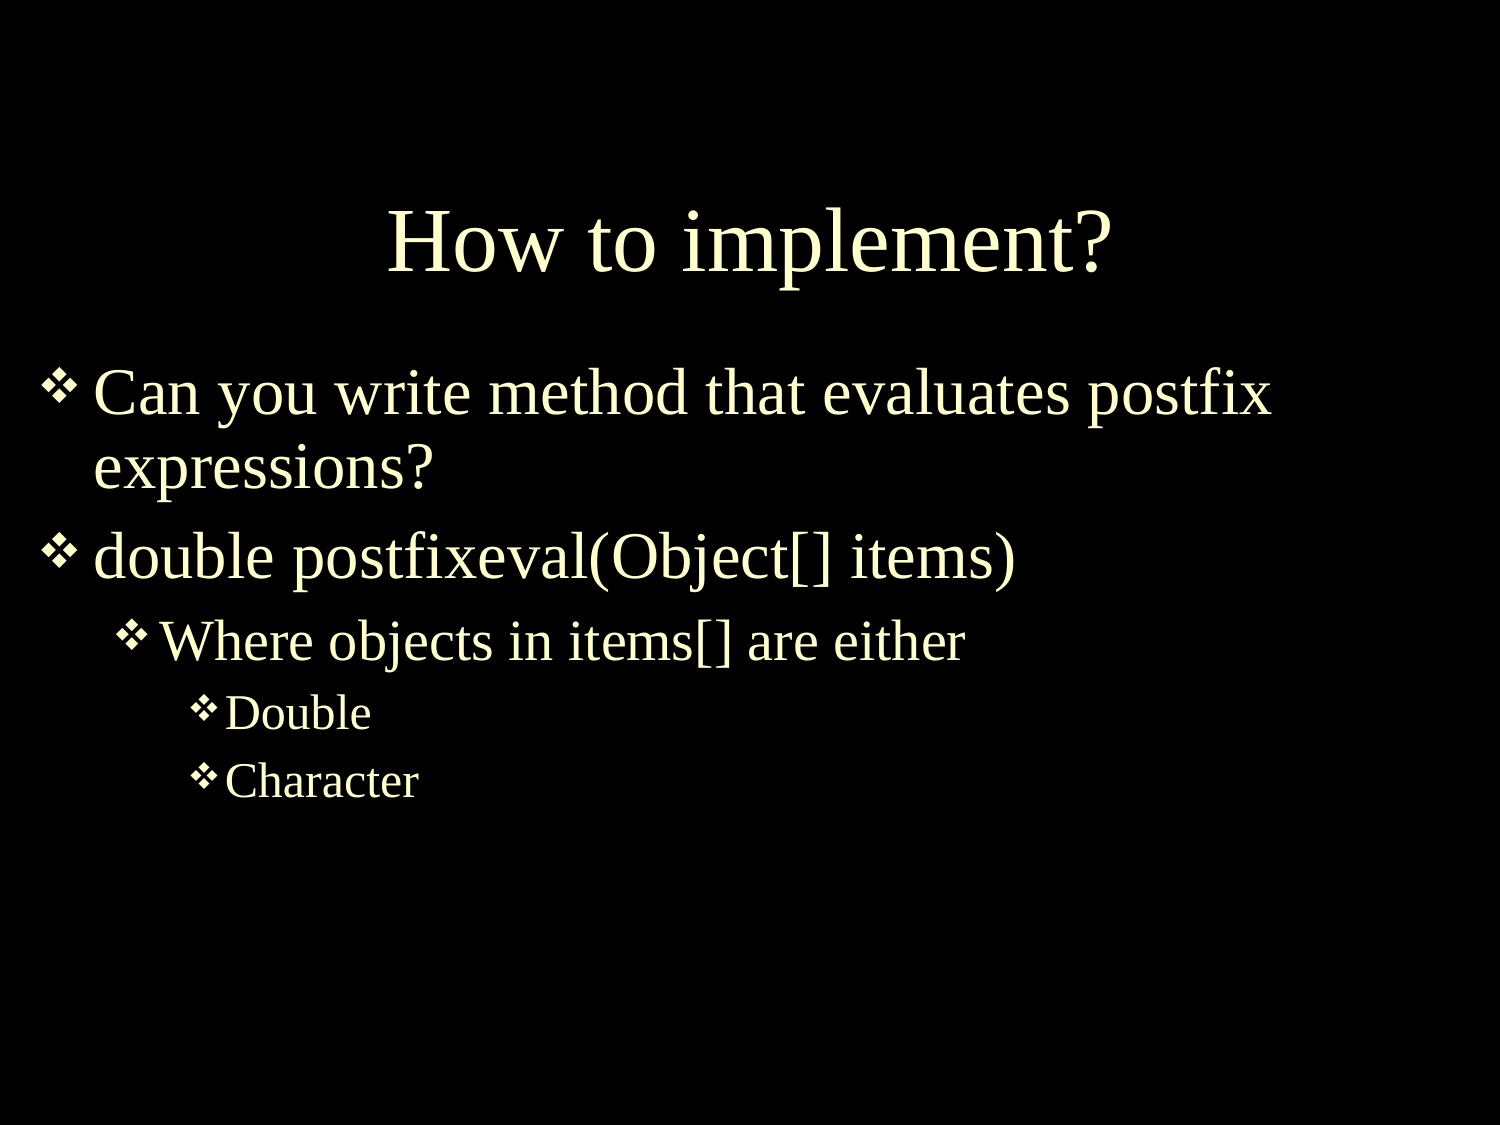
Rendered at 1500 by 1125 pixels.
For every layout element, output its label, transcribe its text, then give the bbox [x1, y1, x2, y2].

title How to implement? [22, 145, 1480, 336]
list Can you write method that evaluates postfix expressions? double postfixeval(Object[] items) Where objects in items[] are either Double Character [22, 347, 1482, 1026]
